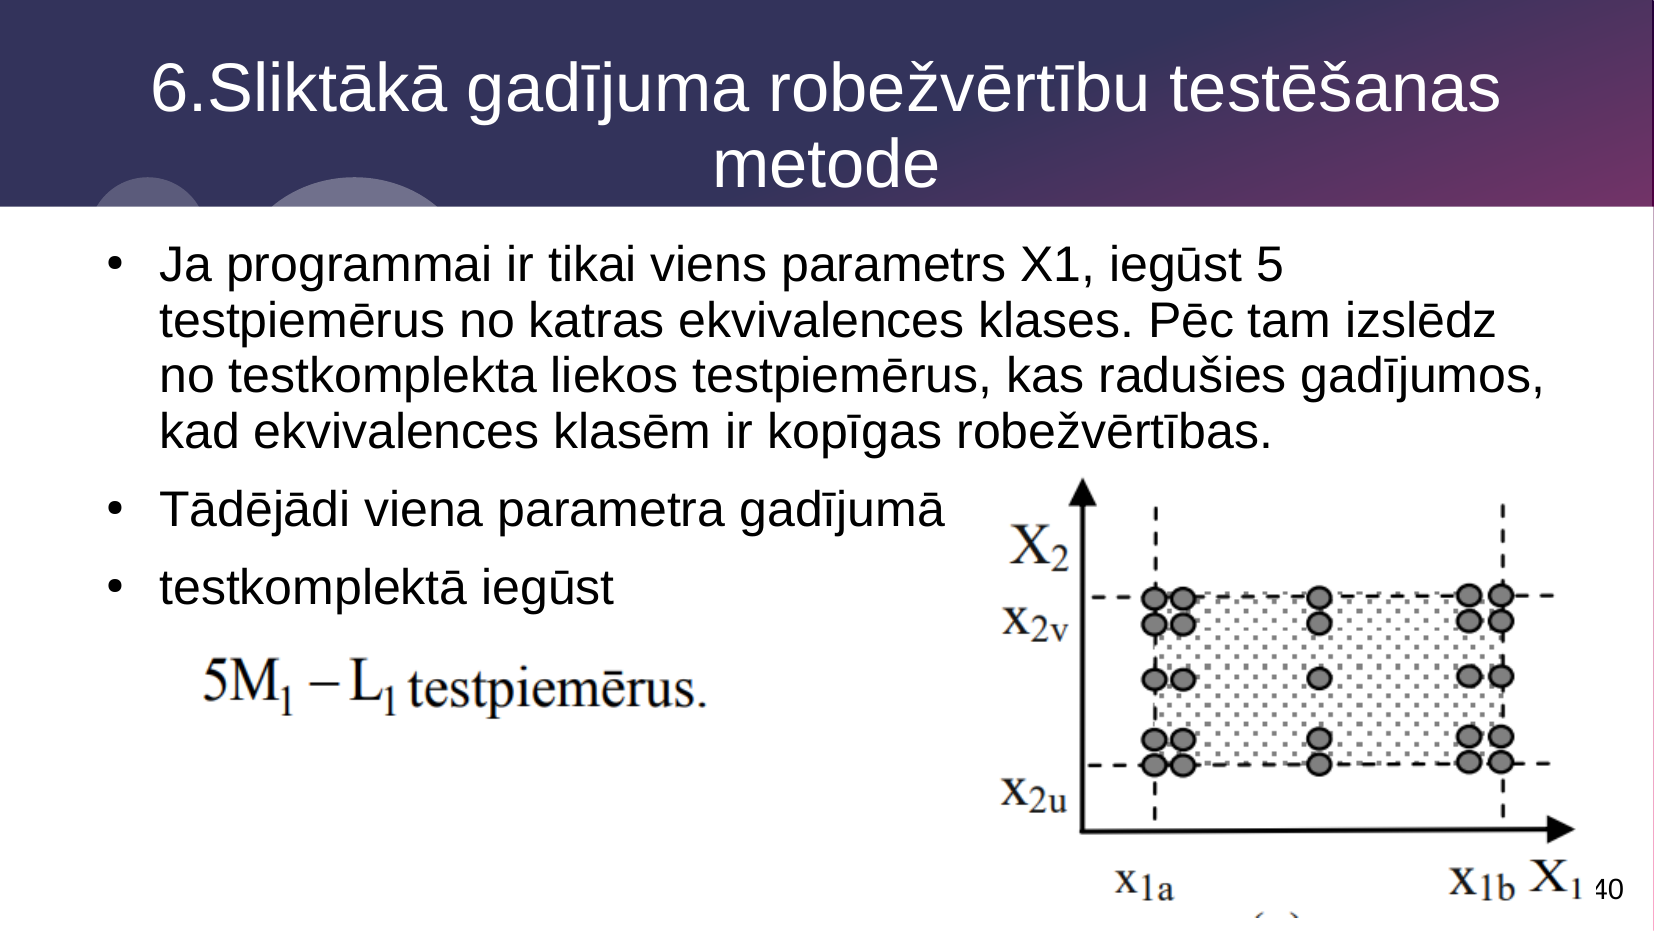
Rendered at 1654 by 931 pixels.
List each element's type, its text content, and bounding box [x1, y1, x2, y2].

list Ja programmai ir tikai viens parametrs X1, iegūst 5 testpiemērus no katras ekvivalences klases. Pēc tam izslēdz no testkomplekta liekos testpiemērus, kas radušies gadījumos, kad ekvivalences klasēm ir kopīgas robežvērtības. Tādējādi viena parametra gadījumā testkomplektā iegūst [88, 236, 1565, 827]
title 6.Sliktākā gadījuma robežvērtību testēšanas metode [88, 44, 1565, 207]
picture [975, 449, 1596, 918]
picture [193, 637, 713, 738]
